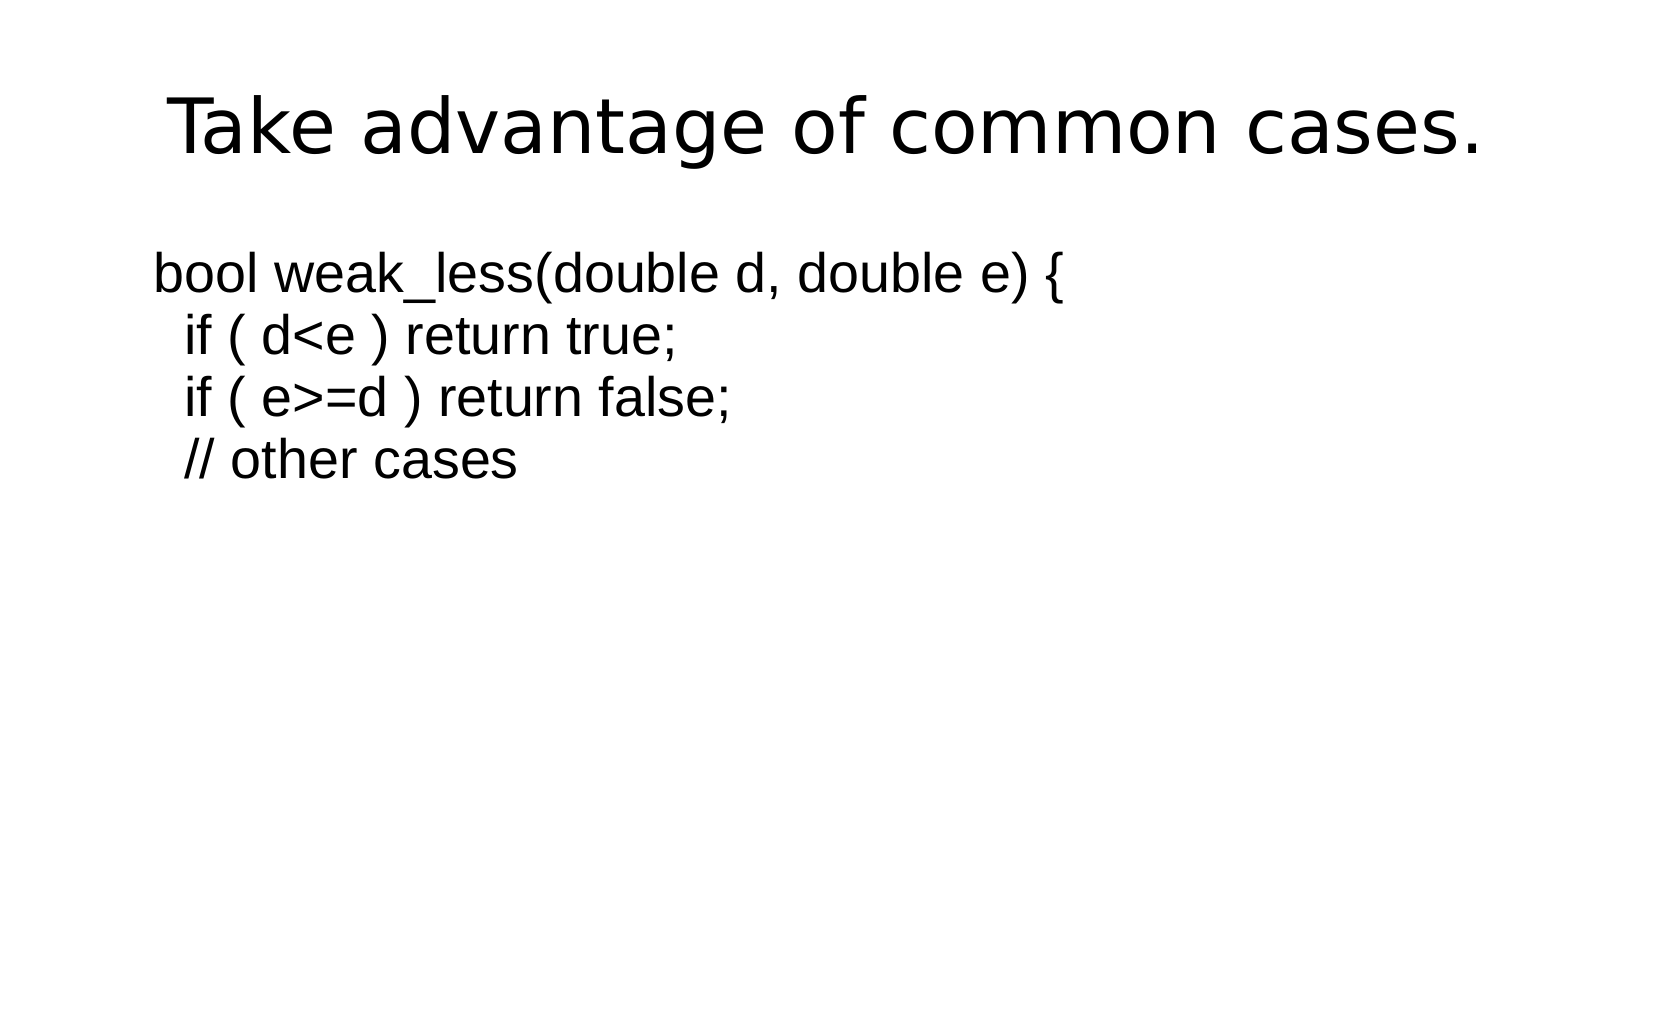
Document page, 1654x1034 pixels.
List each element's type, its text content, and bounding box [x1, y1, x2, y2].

title Take advantage of common cases. [82, 41, 1571, 214]
list bool weak_less(double d, double e) { if ( d<e ) return true; if ( e>=d ) return false; // other cases [82, 241, 1571, 842]
